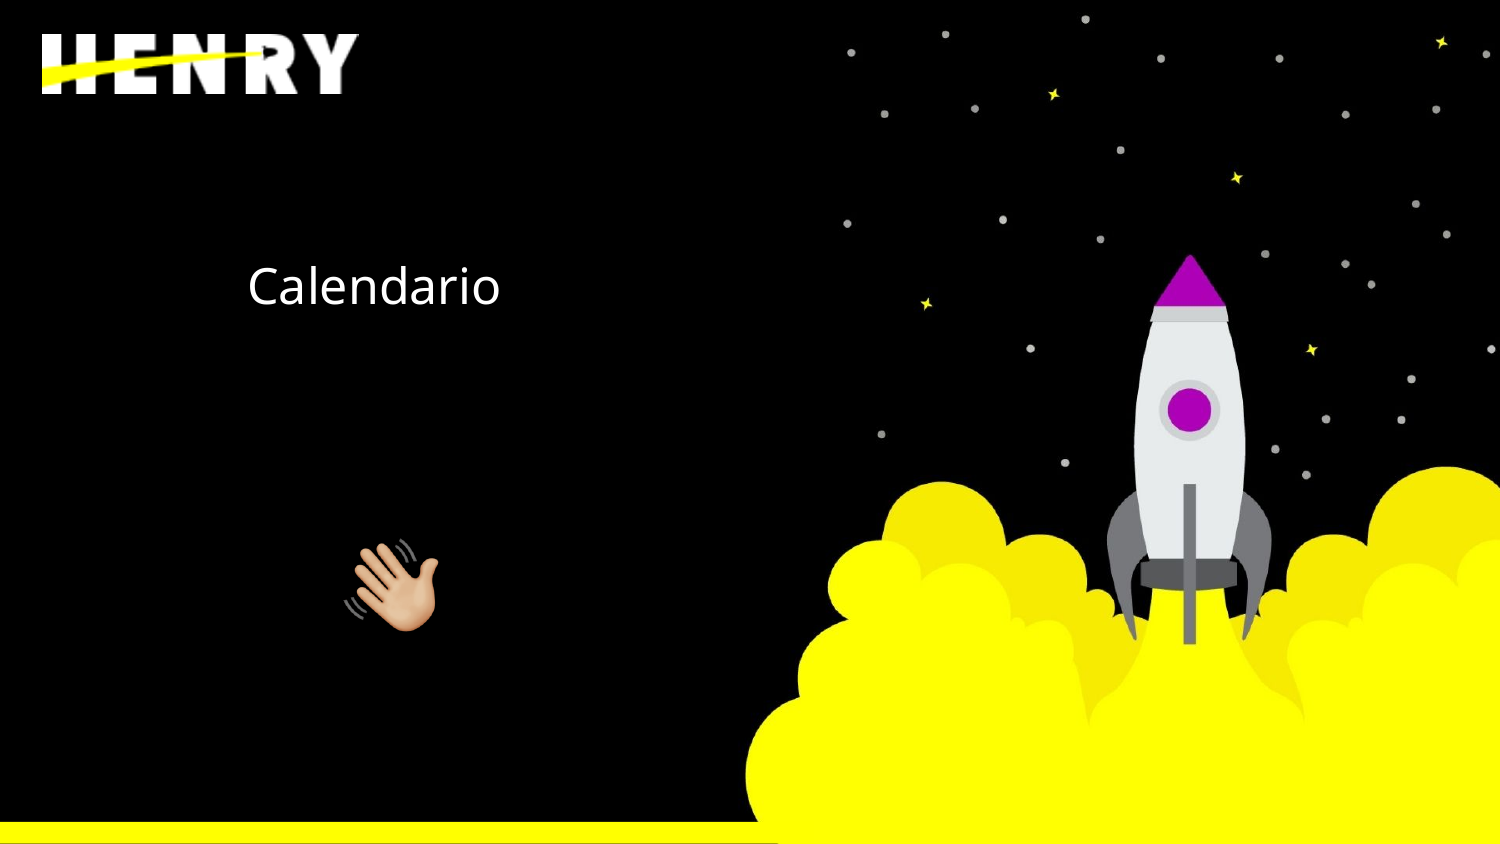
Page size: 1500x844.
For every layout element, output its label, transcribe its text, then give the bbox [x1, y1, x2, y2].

text_box [0, 821, 814, 844]
picture [0, 0, 1500, 844]
text_box Calendario Data Science PT [51, 281, 712, 494]
